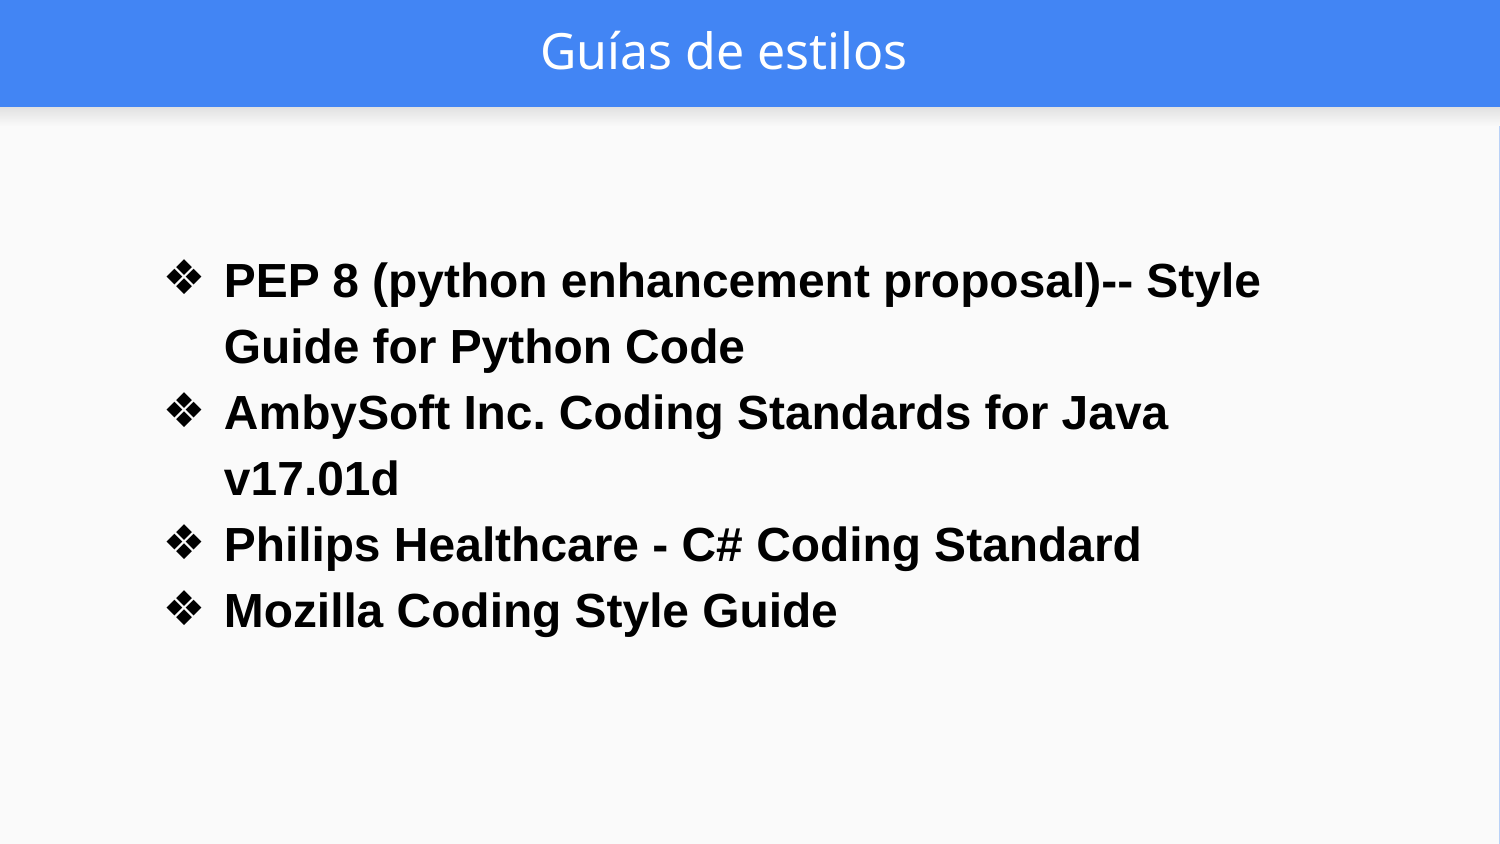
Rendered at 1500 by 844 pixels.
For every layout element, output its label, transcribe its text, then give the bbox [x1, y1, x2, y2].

text_box PEP 8 (python enhancement proposal)-- Style Guide for Python Code AmbySoft Inc. Coding Standards for Java v17.01d Philips Healthcare - C# Coding Standard Mozilla Coding Style Guide [133, 169, 1366, 718]
title Guías de estilos [0, 0, 1448, 99]
